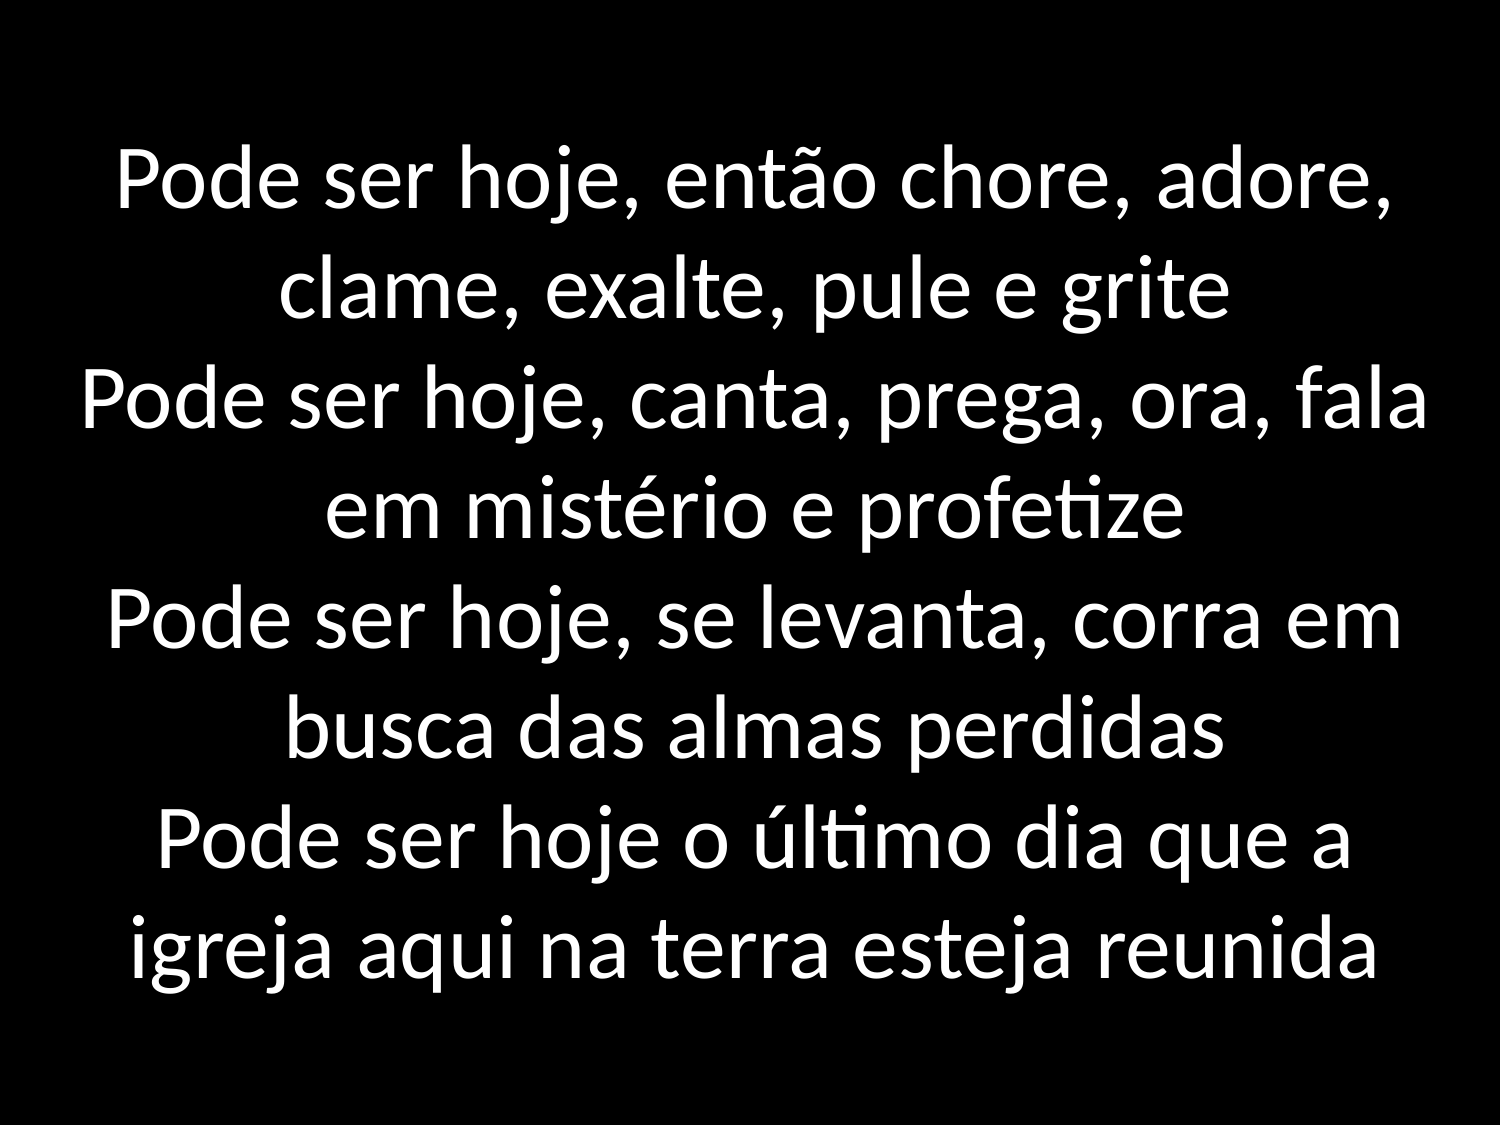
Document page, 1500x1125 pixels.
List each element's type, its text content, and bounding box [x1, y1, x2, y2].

title Pode ser hoje, então chore, adore, clame, exalte, pule e grite Pode ser hoje, canta, prega, ora, fala em mistério e profetize Pode ser hoje, se levanta, corra em busca das almas perdidas Pode ser hoje o último dia que a igreja aqui na terra esteja reunida [35, 23, 1477, 1090]
